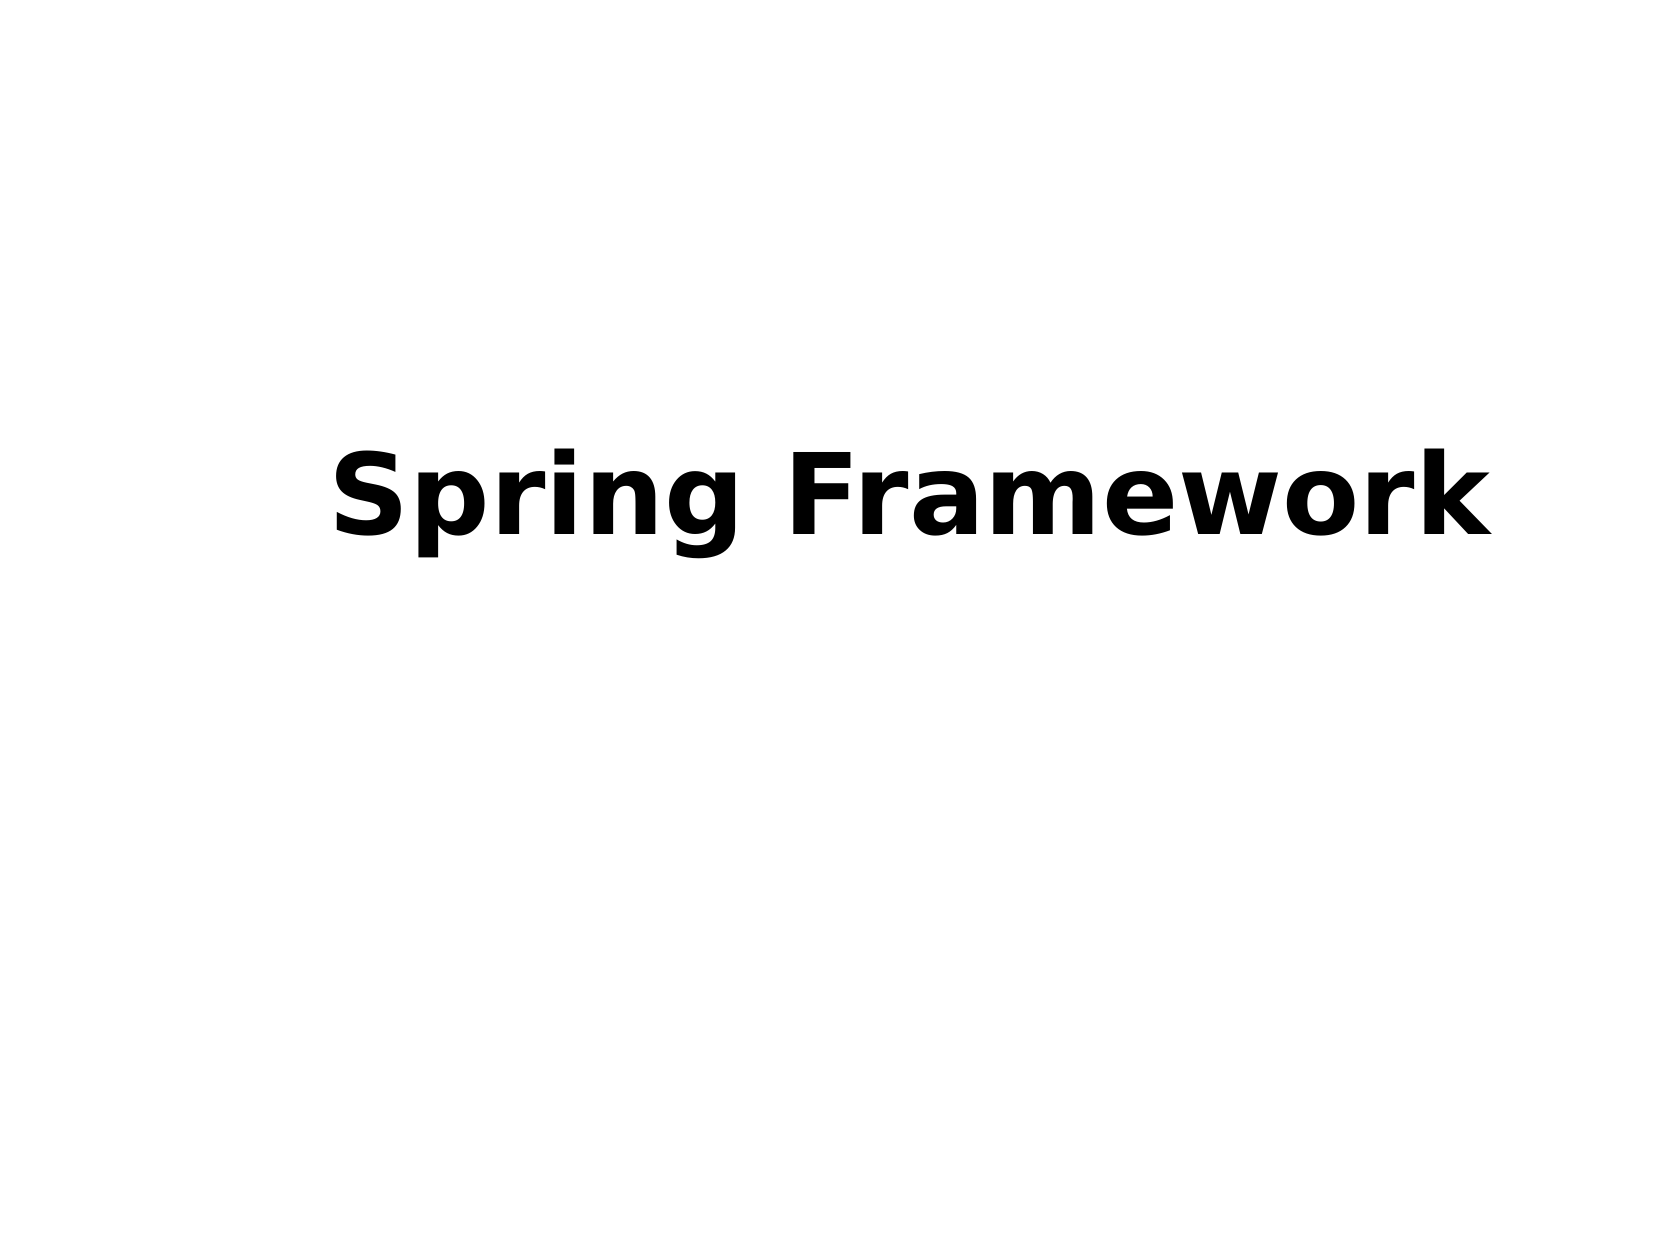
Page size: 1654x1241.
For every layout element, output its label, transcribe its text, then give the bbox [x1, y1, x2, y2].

title Spring Framework [206, 358, 1613, 565]
